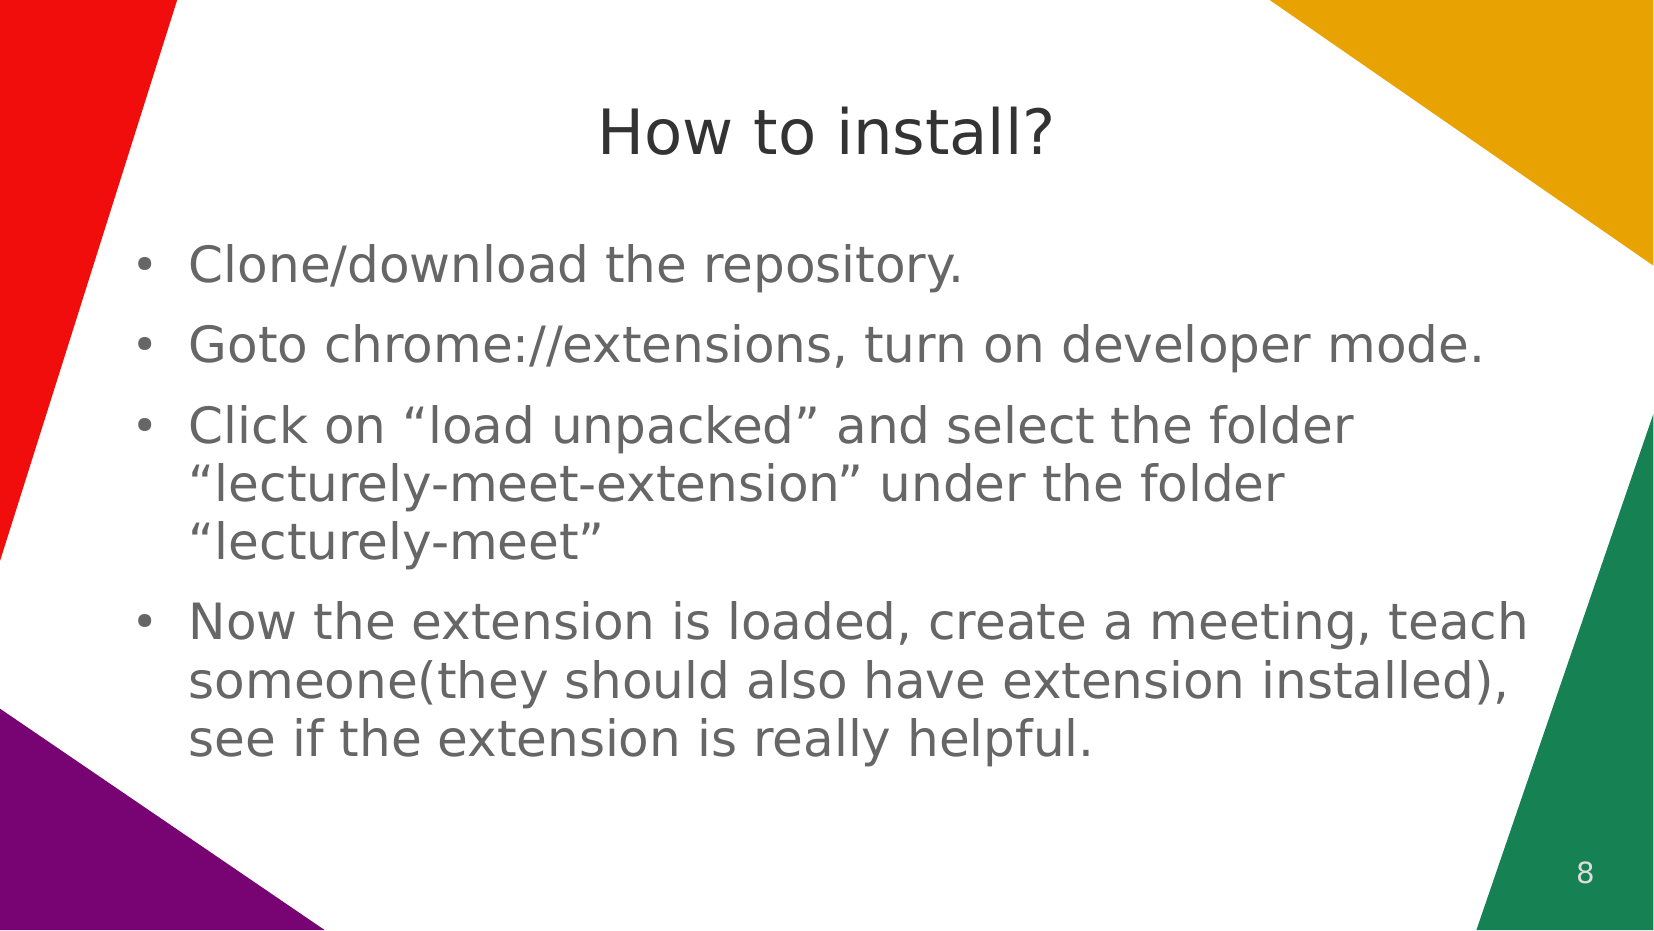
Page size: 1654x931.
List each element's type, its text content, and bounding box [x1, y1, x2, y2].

list Clone/download the repository. Goto chrome://extensions, turn on developer mode. Click on “load unpacked” and select the folder “lecturely-meet-extension” under the folder “lecturely-meet” Now the extension is loaded, create a meeting, teach someone(they should also have extension installed), see if the extension is really helpful. [118, 236, 1536, 827]
title How to install? [118, 59, 1536, 207]
